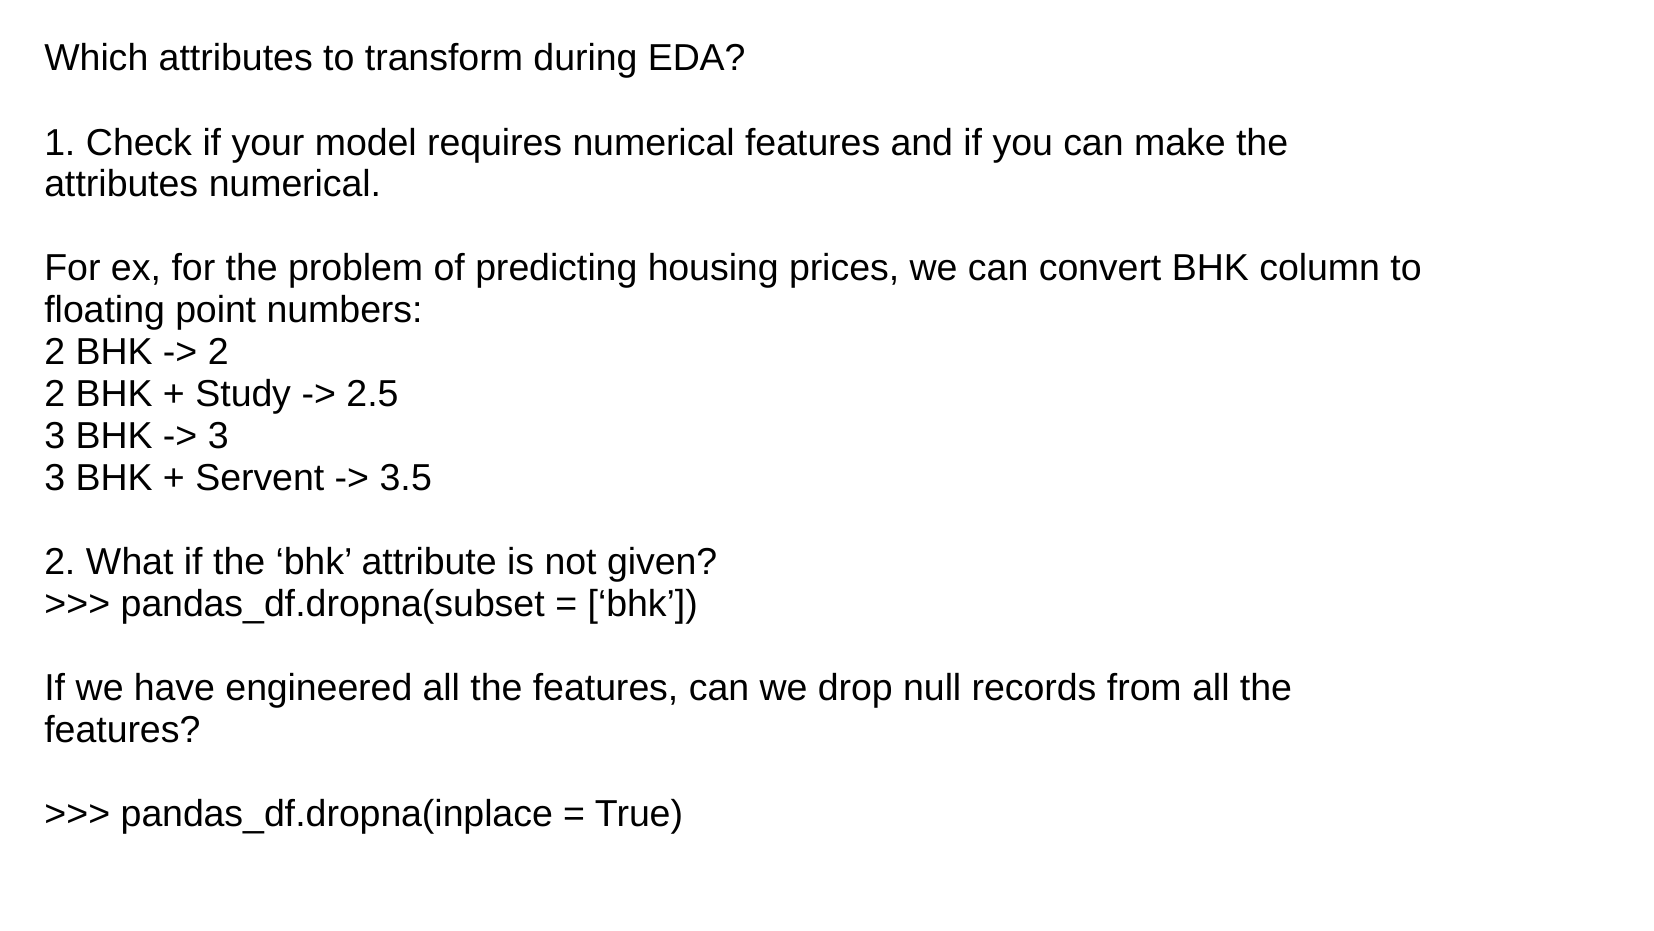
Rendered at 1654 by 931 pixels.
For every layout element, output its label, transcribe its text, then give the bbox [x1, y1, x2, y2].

text_box Which attributes to transform during EDA? 1. Check if your model requires numerical features and if you can make the attributes numerical. For ex, for the problem of predicting housing prices, we can convert BHK column to floating point numbers: 2 BHK -> 2 2 BHK + Study -> 2.5 3 BHK -> 3 3 BHK + Servent -> 3.5 2. What if the ‘bhk’ attribute is not given? >>> pandas_df.dropna(subset = [‘bhk’]) If we have engineered all the features, can we drop null records from all the features? >>> pandas_df.dropna(inplace = True) [29, 29, 1447, 927]
